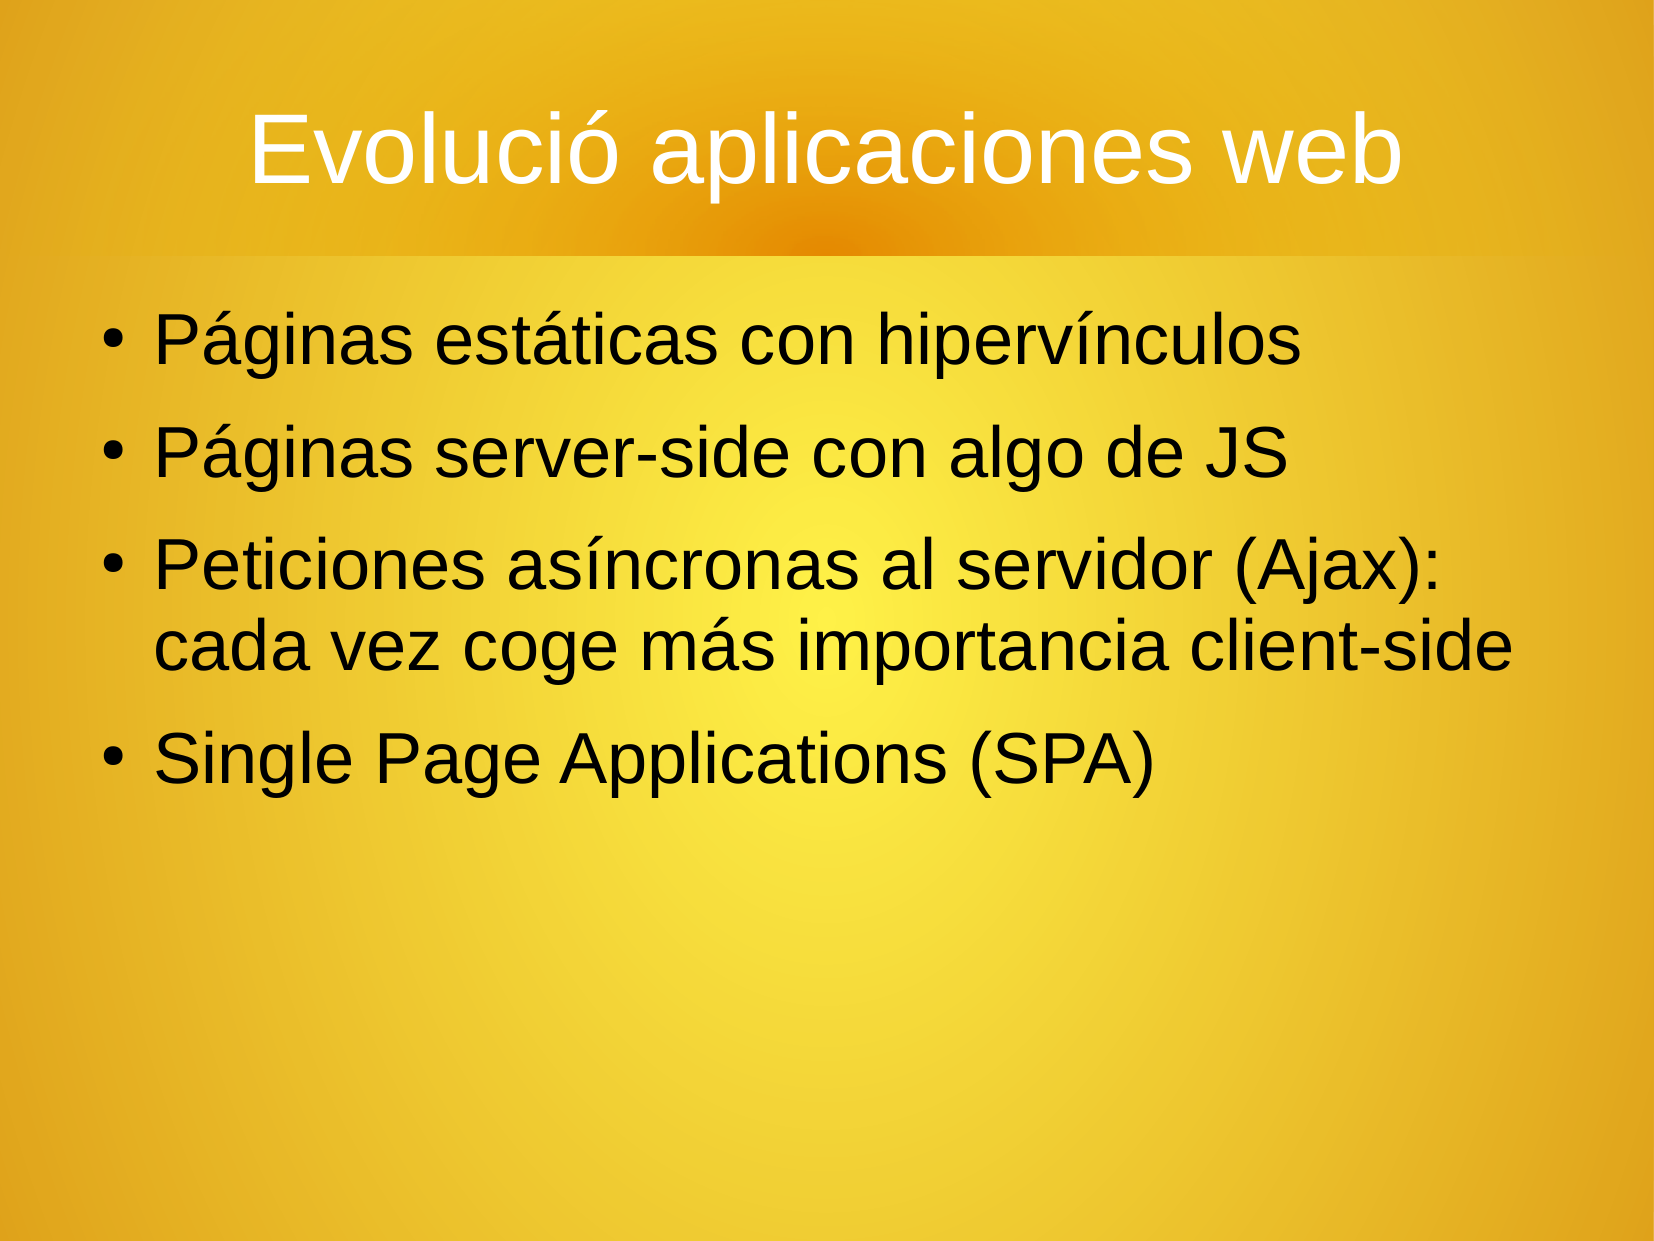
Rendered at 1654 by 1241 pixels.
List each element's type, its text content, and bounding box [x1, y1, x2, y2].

list Páginas estáticas con hipervínculos Páginas server-side con algo de JS Peticiones asíncronas al servidor (Ajax): cada vez coge más importancia client-side Single Page Applications (SPA) [82, 299, 1571, 1111]
title Evolució aplicaciones web [82, 47, 1571, 252]
